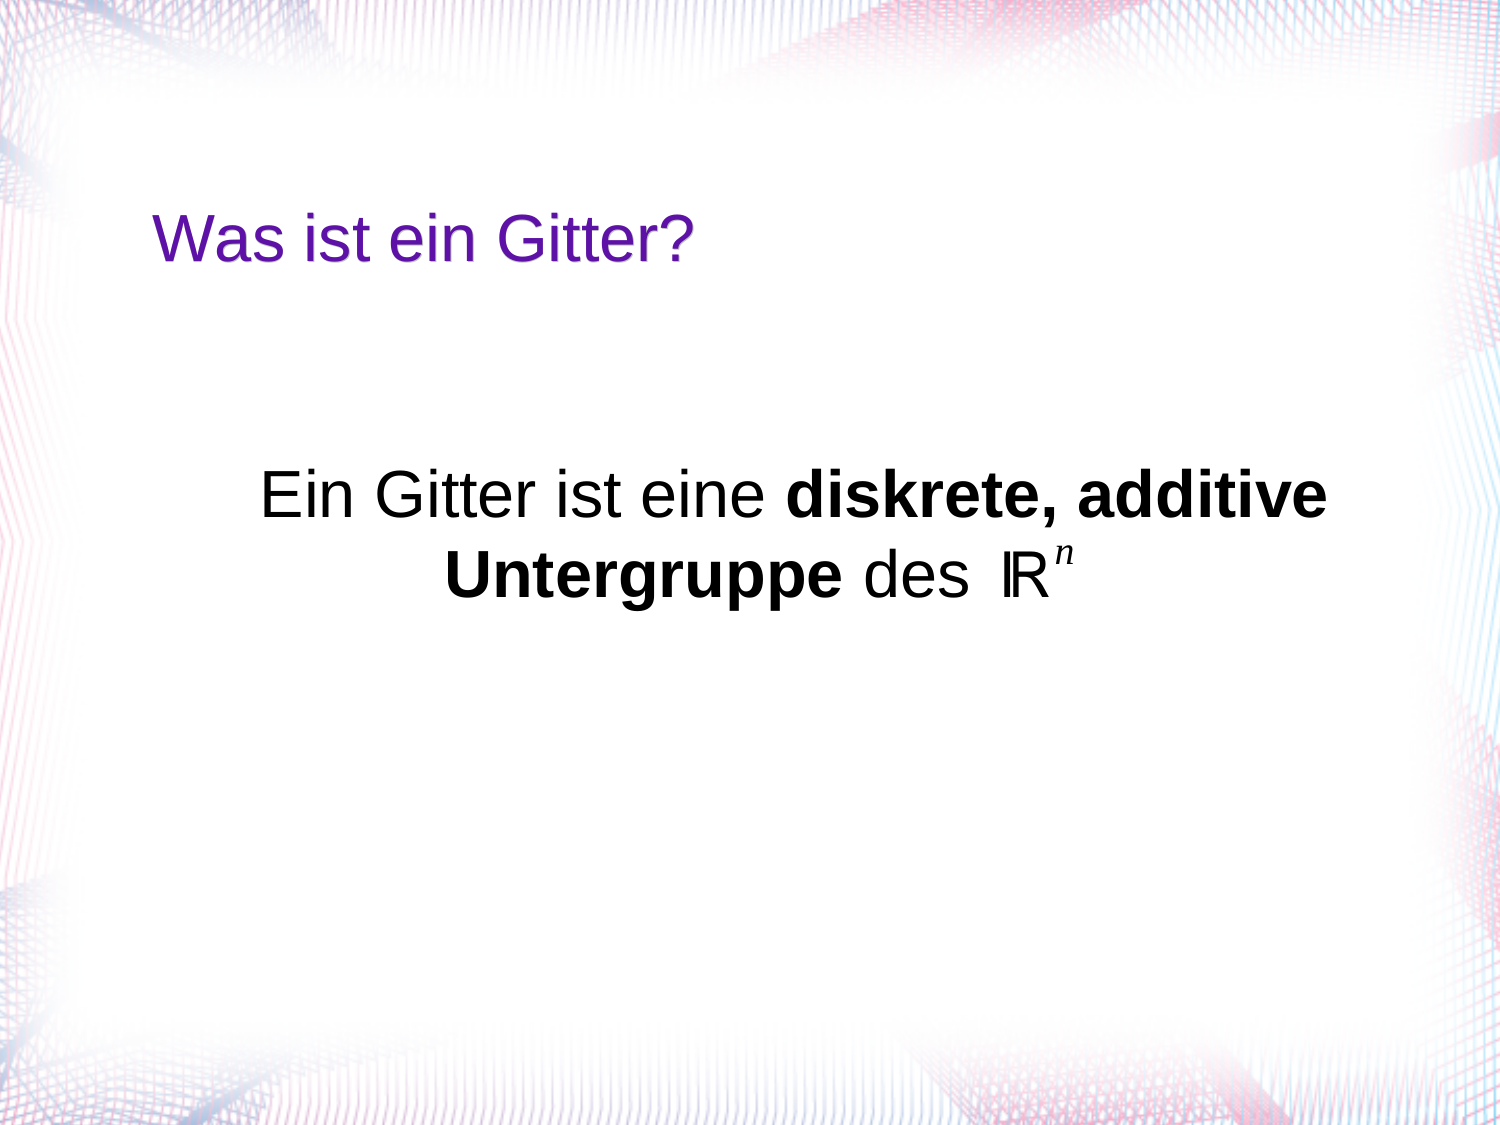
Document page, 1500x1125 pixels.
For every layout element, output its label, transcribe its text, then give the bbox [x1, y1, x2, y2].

text_box Ein Gitter ist eine diskrete, additive Untergruppe des [244, 442, 1483, 618]
picture [0, 0, 1500, 1125]
text_box Was ist ein Gitter? [137, 187, 713, 283]
chart [995, 528, 1080, 612]
